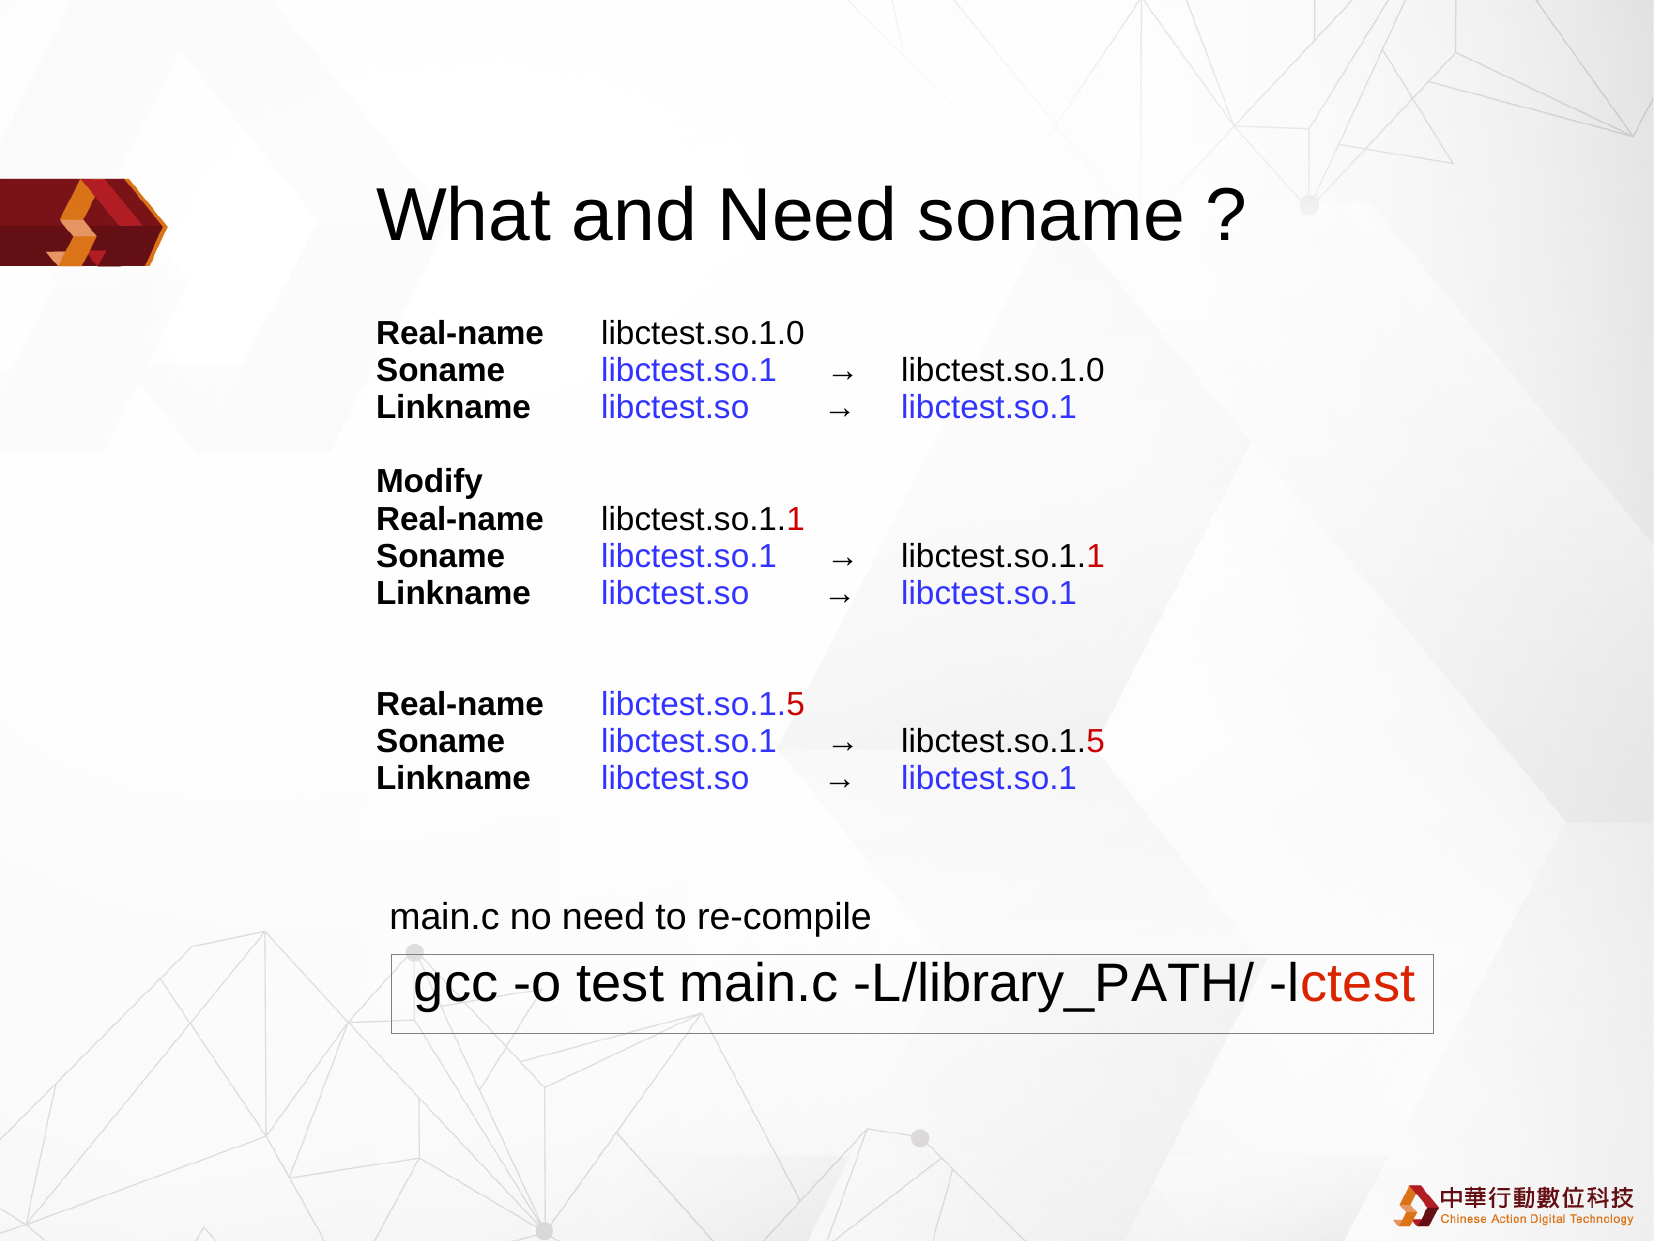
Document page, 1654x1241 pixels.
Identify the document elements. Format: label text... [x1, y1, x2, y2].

picture [0, 0, 1654, 1241]
text_box Real-name libctest.so.1.0 Soname libctest.so.1 → libctest.so.1.0 Linkname libctest.so → libctest.so.1 Modify Real-name libctest.so.1.1 Soname libctest.so.1 → libctest.so.1.1 Linkname libctest.so → libctest.so.1 Real-name libctest.so.1.5 Soname libctest.so.1 → libctest.so.1.5 Linkname libctest.so → libctest.so.1 [361, 307, 1597, 1046]
text_box gcc -o test main.c -L/library_PATH/ -lctest [343, 952, 1566, 1039]
text_box main.c no need to re-compile [374, 888, 936, 946]
title What and Need soname ? [118, 130, 1506, 299]
